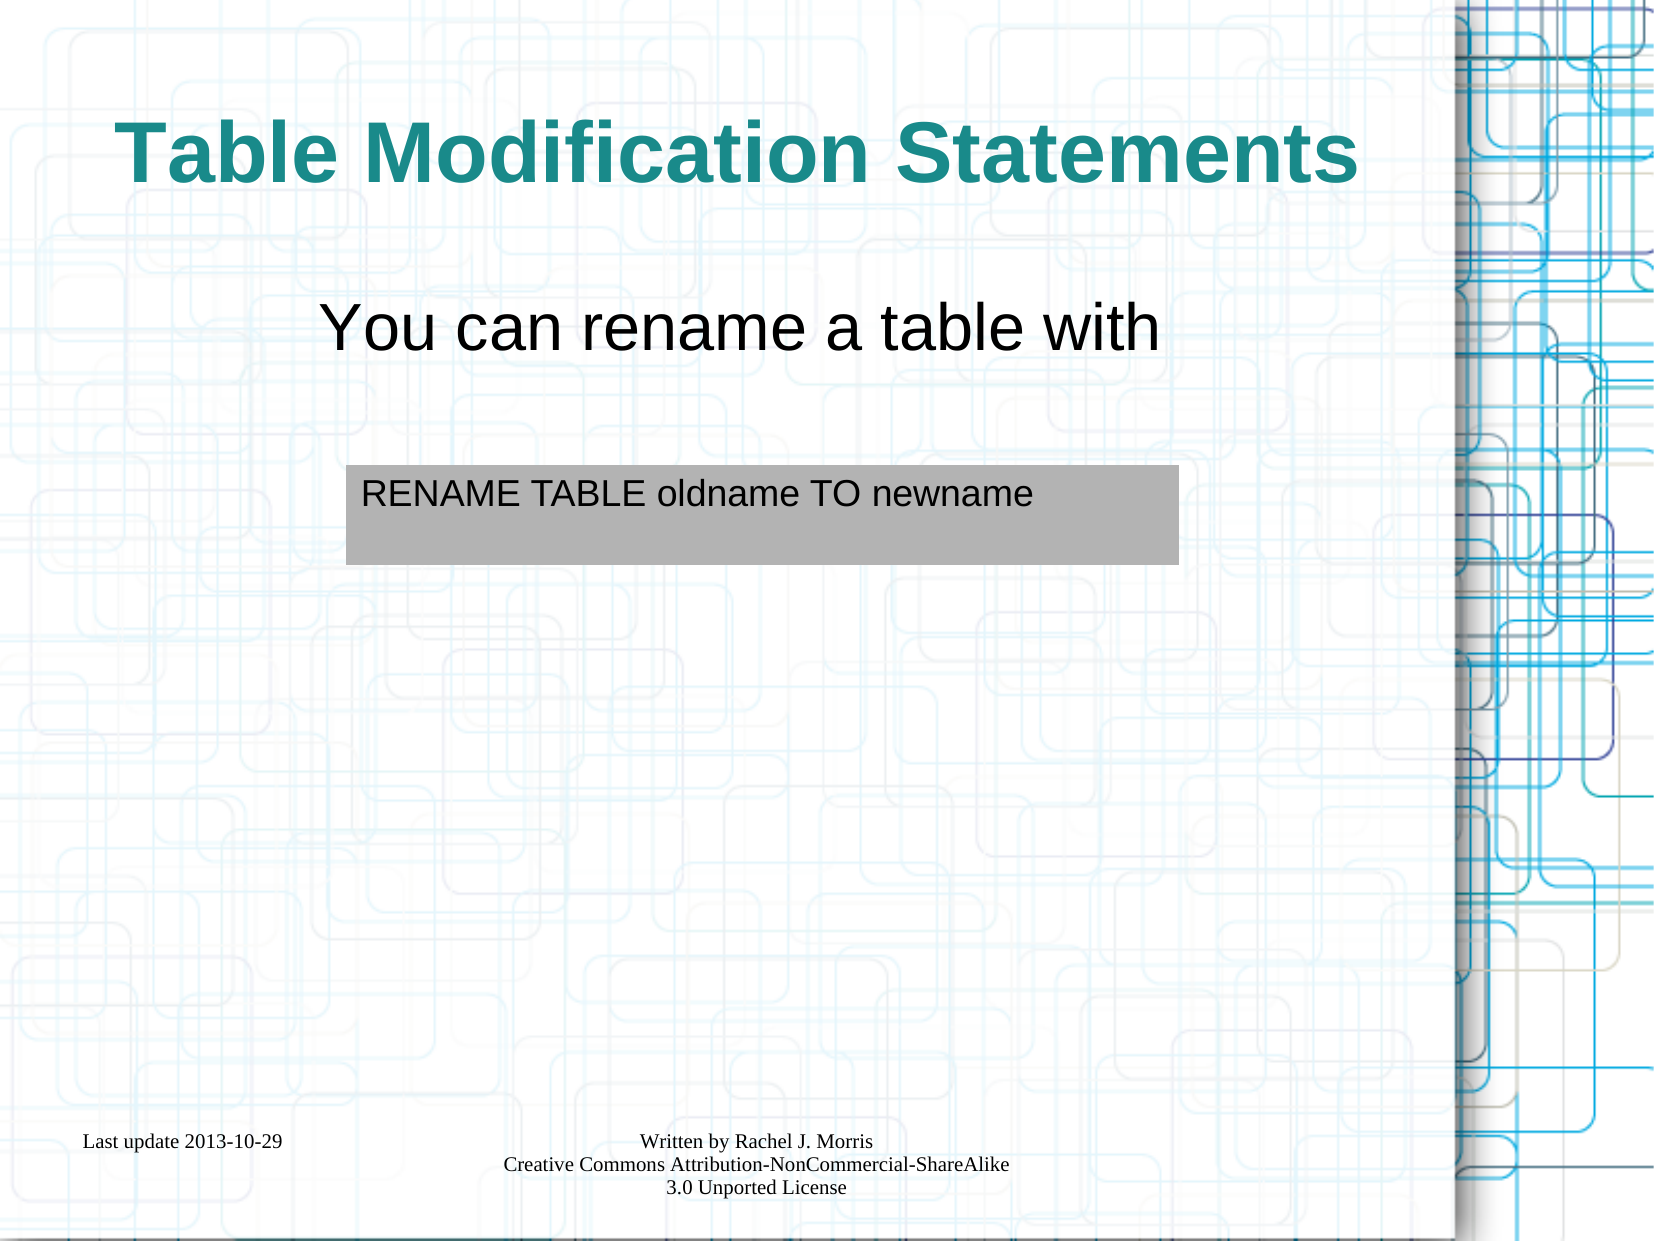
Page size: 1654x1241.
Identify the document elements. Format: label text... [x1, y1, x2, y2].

table_header RENAME TABLE oldname TO newname [346, 465, 1179, 565]
picture [0, 0, 1654, 1241]
list You can rename a table with [82, 290, 1418, 1010]
title Table Modification Statements [59, 49, 1418, 257]
